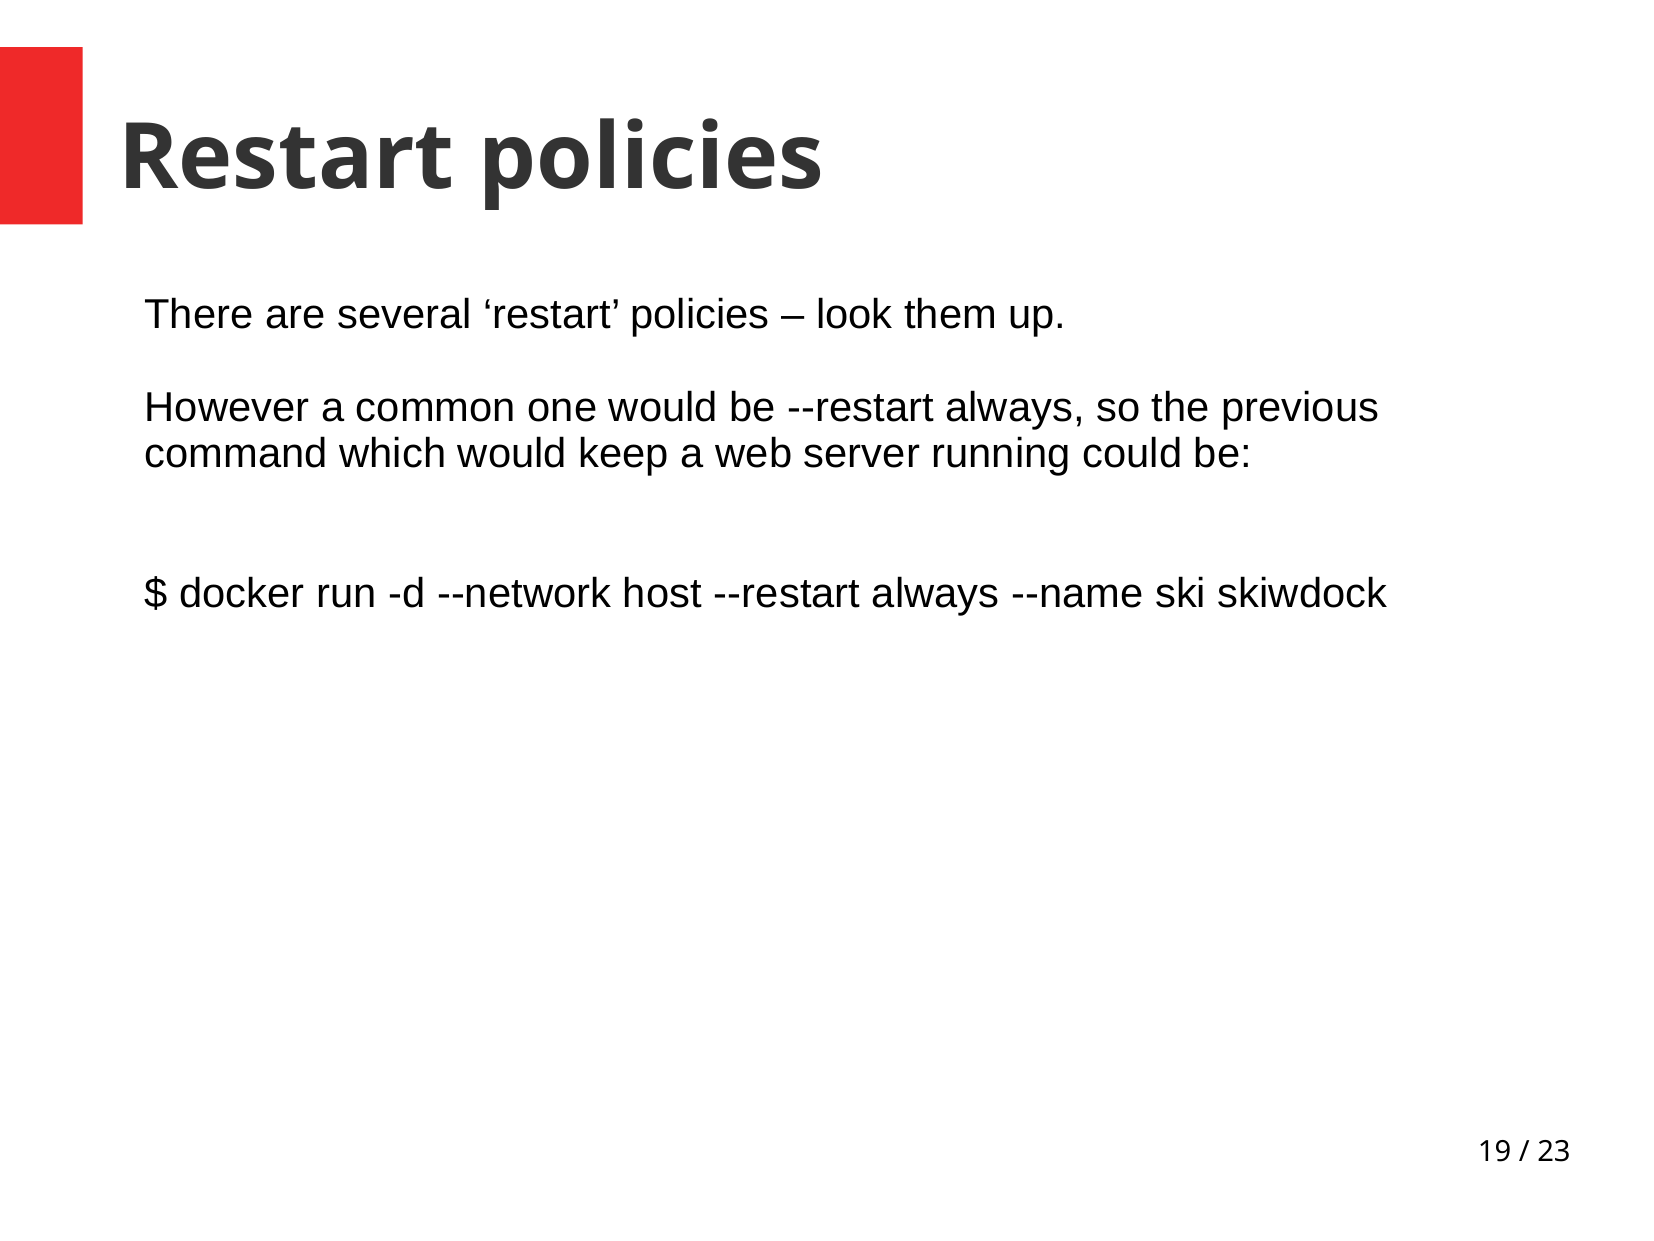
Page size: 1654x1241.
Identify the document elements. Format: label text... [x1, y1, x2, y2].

title Restart policies [118, 49, 1571, 257]
text_box There are several ‘restart’ policies – look them up. However a common one would be --restart always, so the previous command which would keep a web server running could be: $ docker run -d --network host --restart always --name ski skiwdock [129, 283, 1548, 717]
